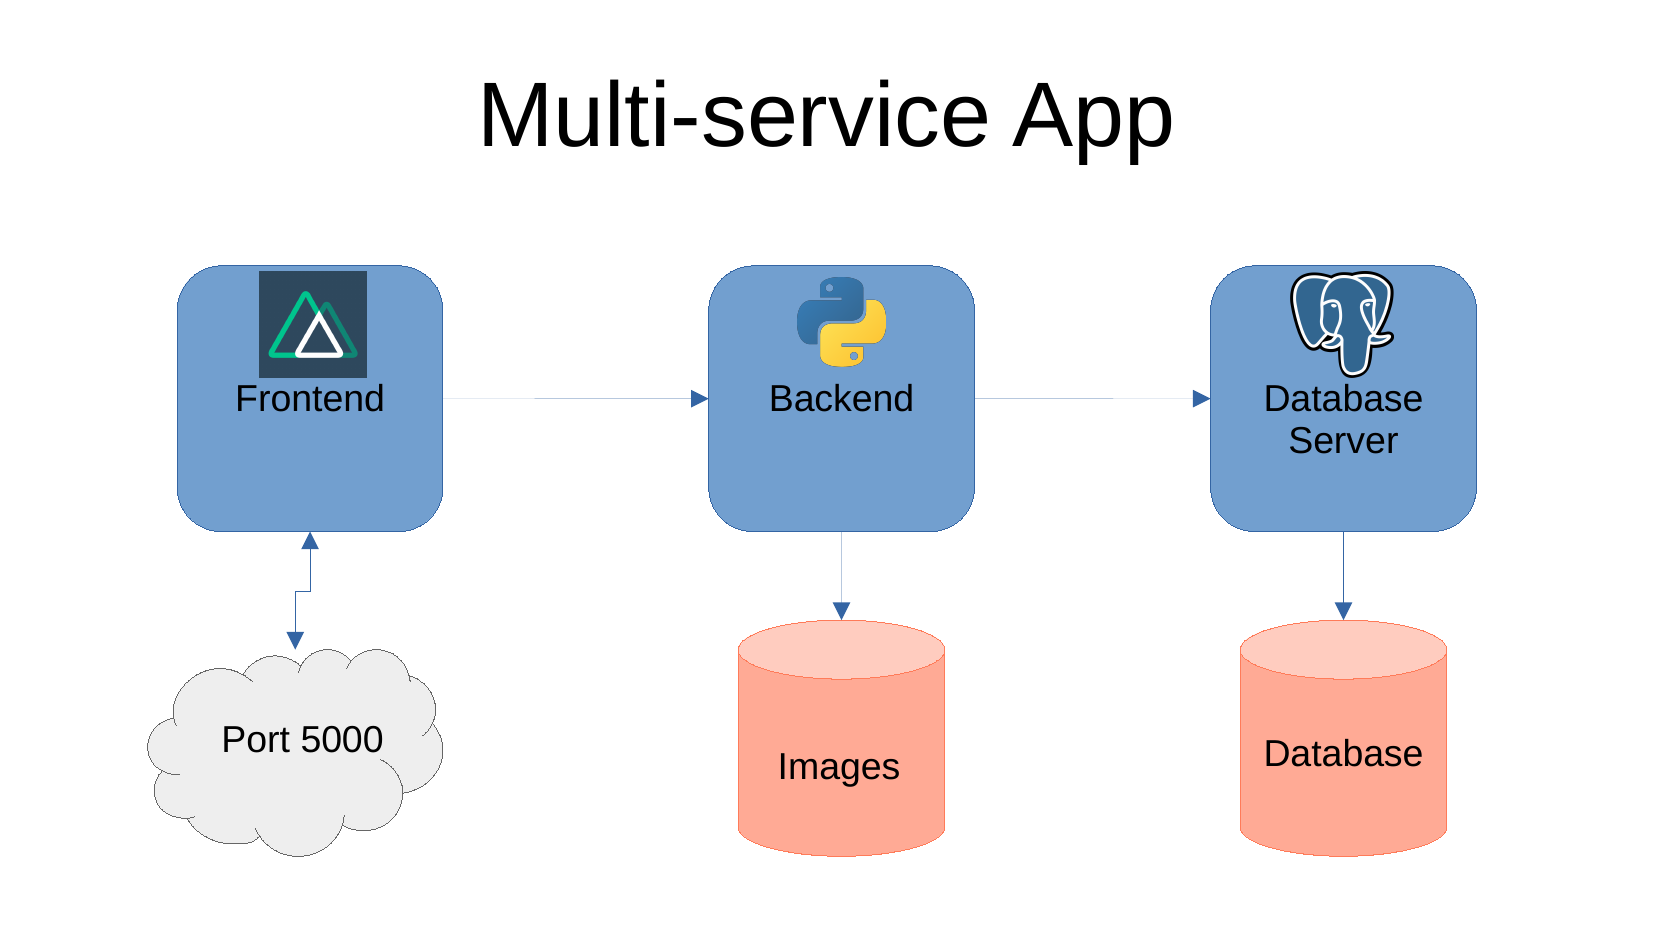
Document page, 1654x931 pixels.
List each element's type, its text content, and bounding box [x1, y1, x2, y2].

text_box Port 5000 [206, 710, 399, 768]
text_box Backend [708, 265, 975, 532]
text_box [147, 649, 443, 857]
text_box Images [762, 738, 916, 796]
text_box Frontend [177, 265, 443, 532]
text_box [738, 654, 945, 857]
picture [1290, 271, 1394, 378]
picture [259, 271, 367, 378]
picture [797, 277, 886, 367]
text_box Database [1240, 654, 1447, 857]
title Multi-service App [82, 37, 1571, 193]
text_box Database Server [1210, 265, 1477, 532]
